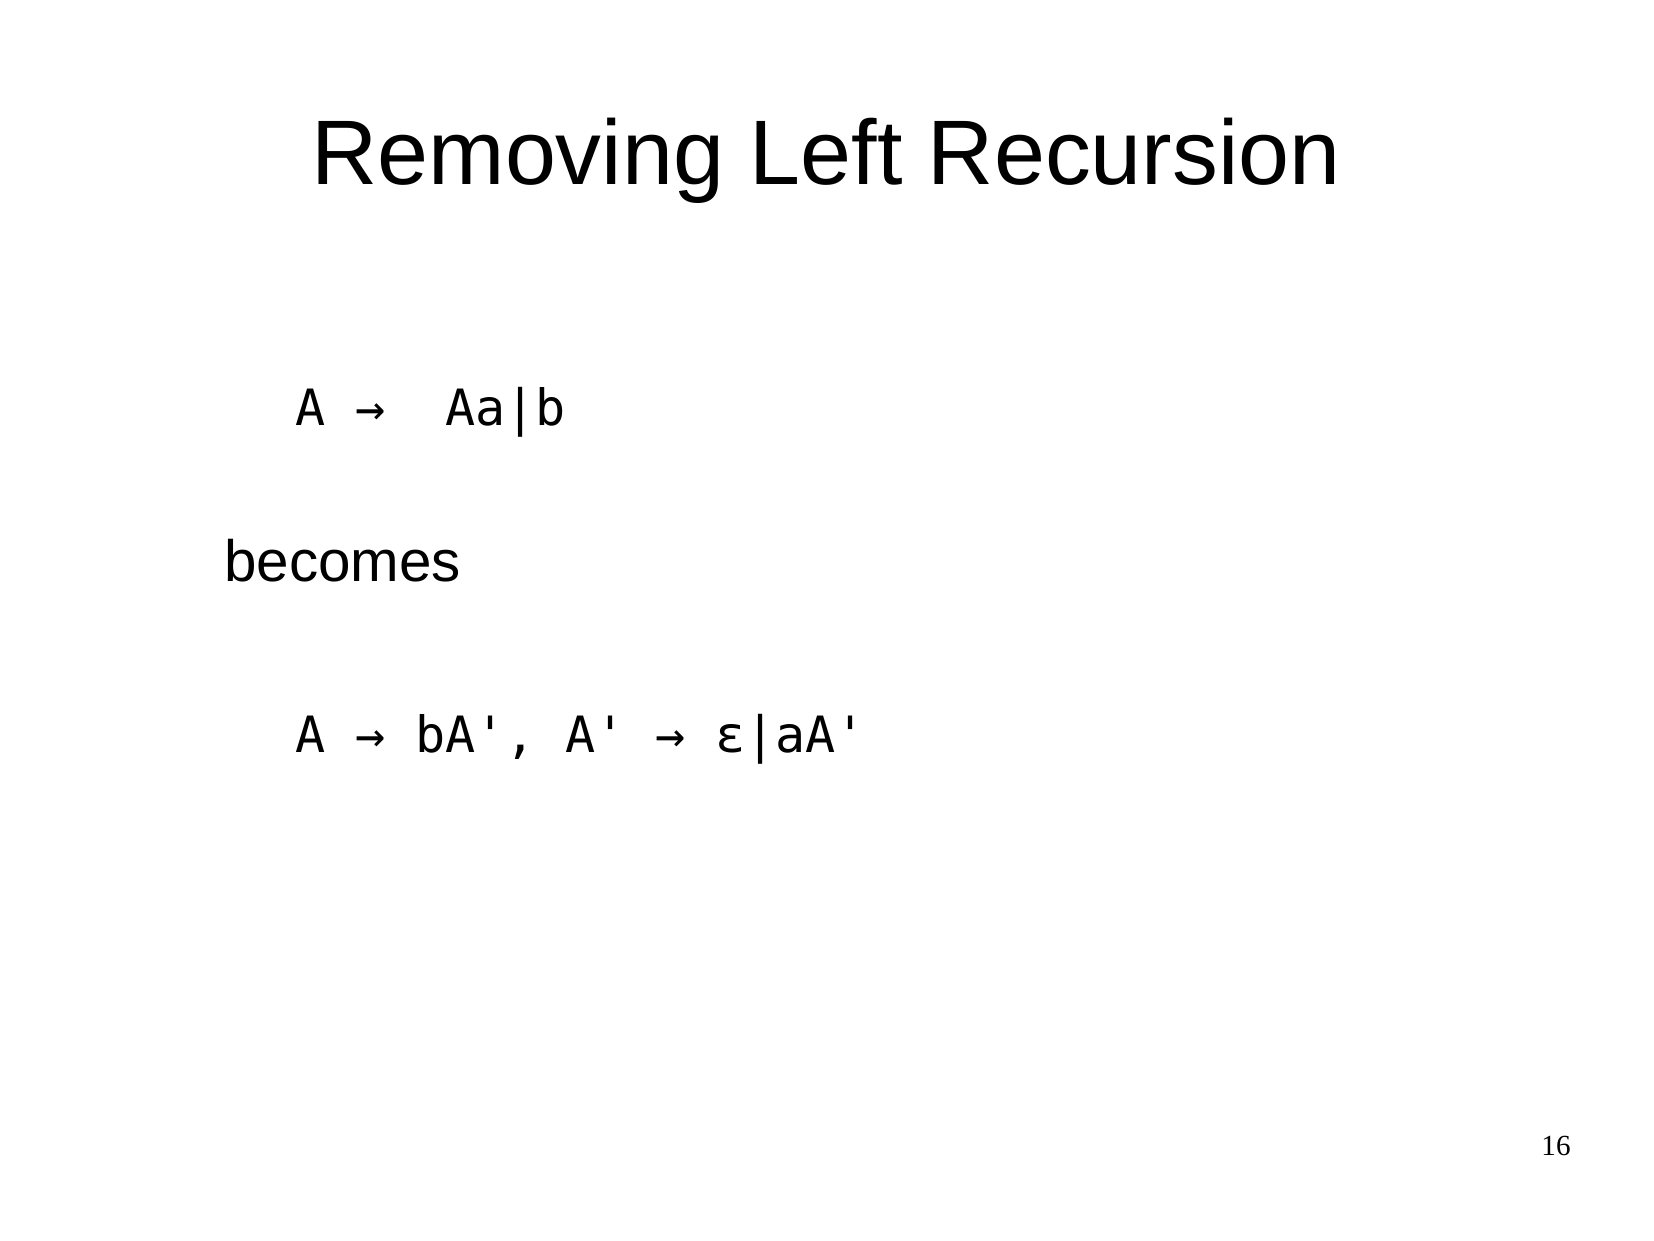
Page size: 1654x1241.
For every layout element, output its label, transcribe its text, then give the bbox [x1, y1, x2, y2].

title Removing Left Recursion [82, 49, 1571, 257]
list A → Aa|b becomes A → bA', A' → ε|aA' [82, 290, 1571, 1109]
